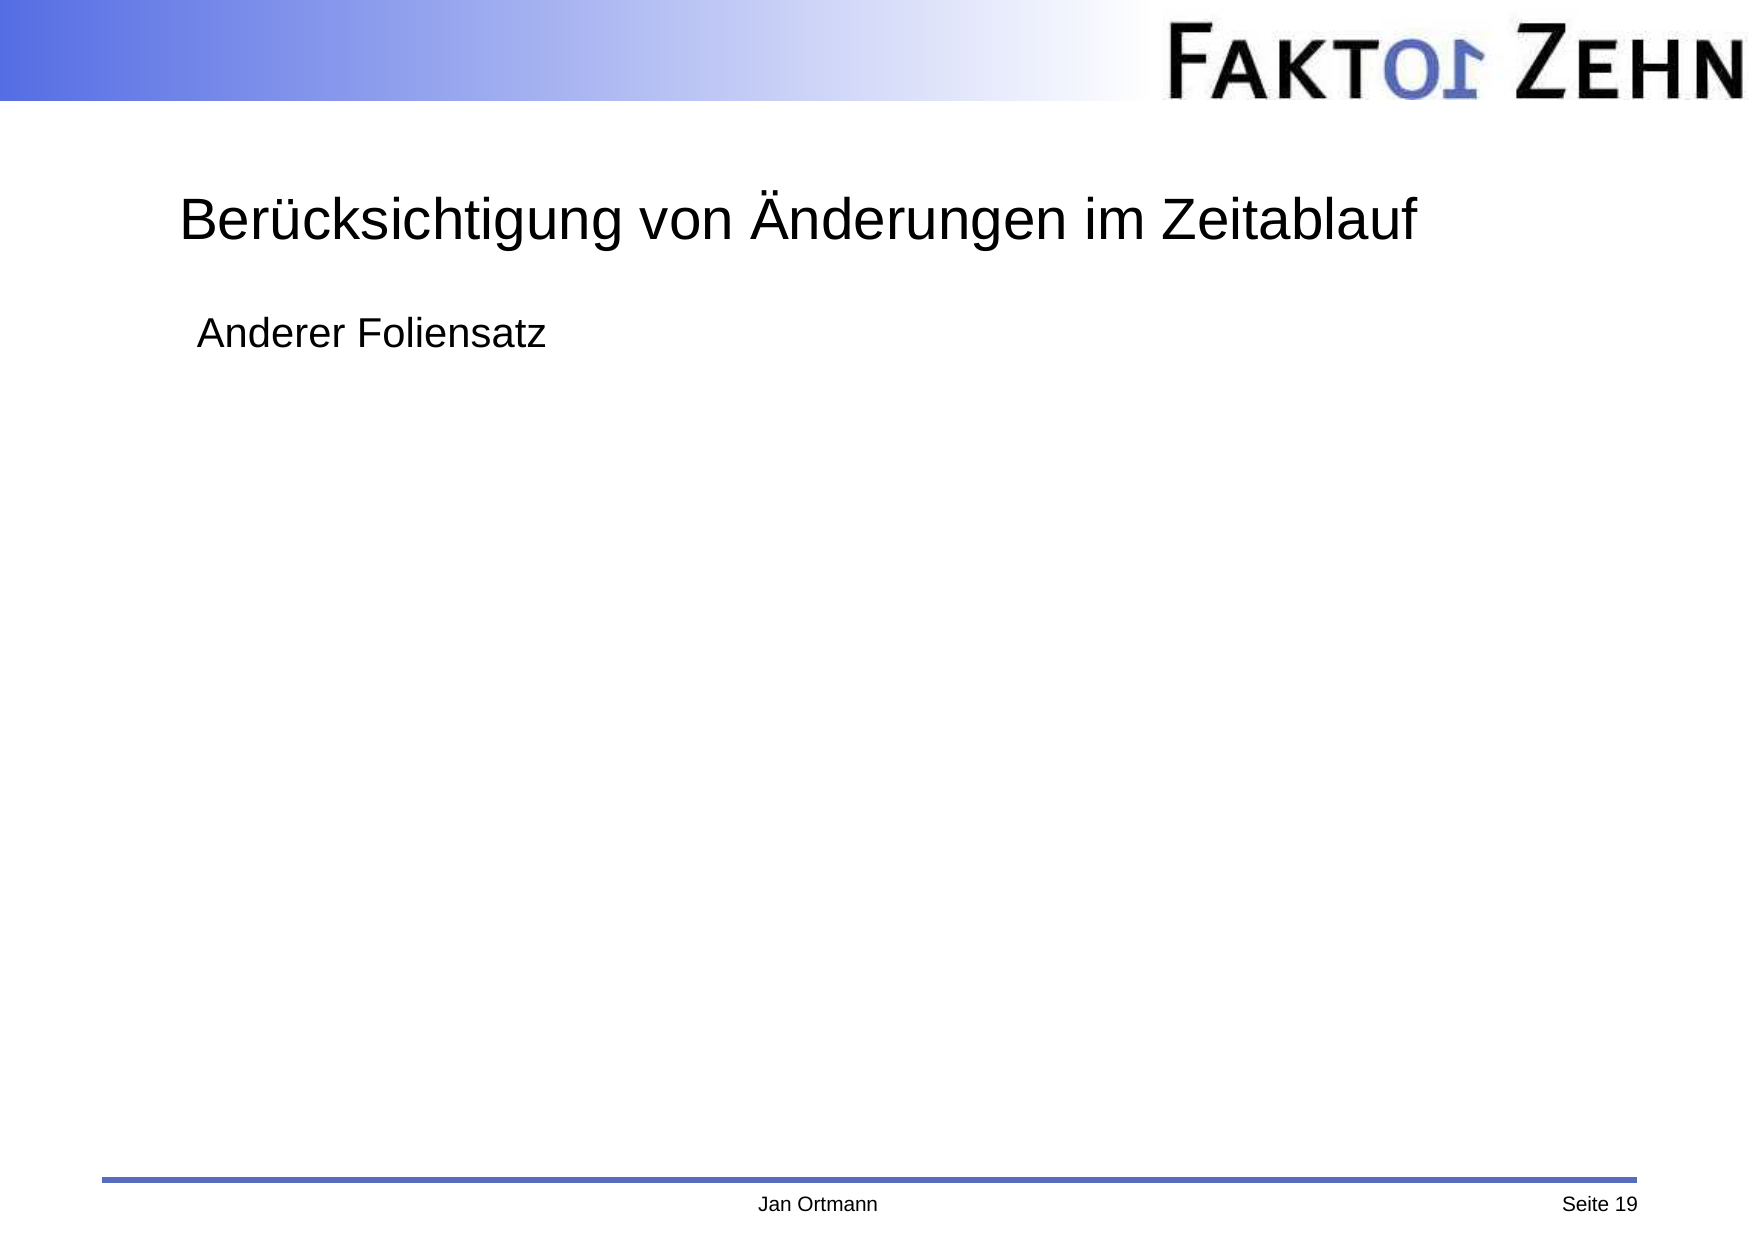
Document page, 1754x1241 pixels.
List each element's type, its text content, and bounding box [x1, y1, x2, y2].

title Berücksichtigung von Änderungen im Zeitablauf [179, 142, 1576, 296]
picture [1162, 7, 1752, 100]
list Anderer Foliensatz [179, 310, 1576, 1078]
